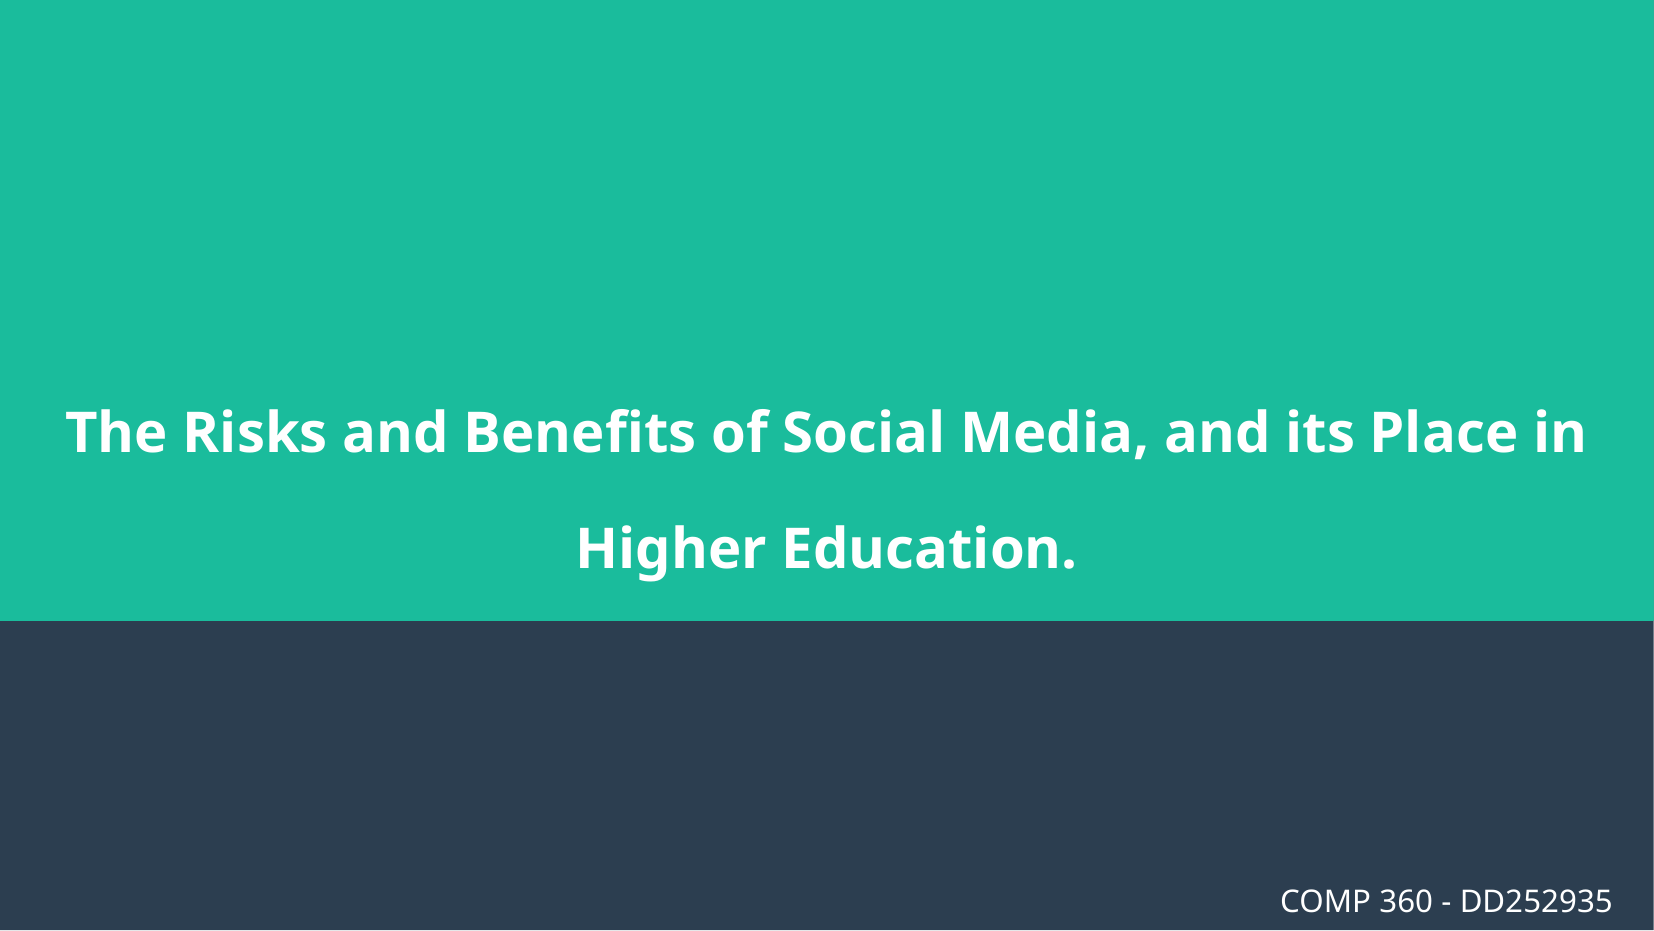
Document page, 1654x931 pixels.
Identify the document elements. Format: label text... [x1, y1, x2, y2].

subtitle COMP 360 - DD252935 [1240, 871, 1654, 931]
title The Risks and Benefits of Social Media, and its Place in Higher Education. [59, 354, 1595, 585]
